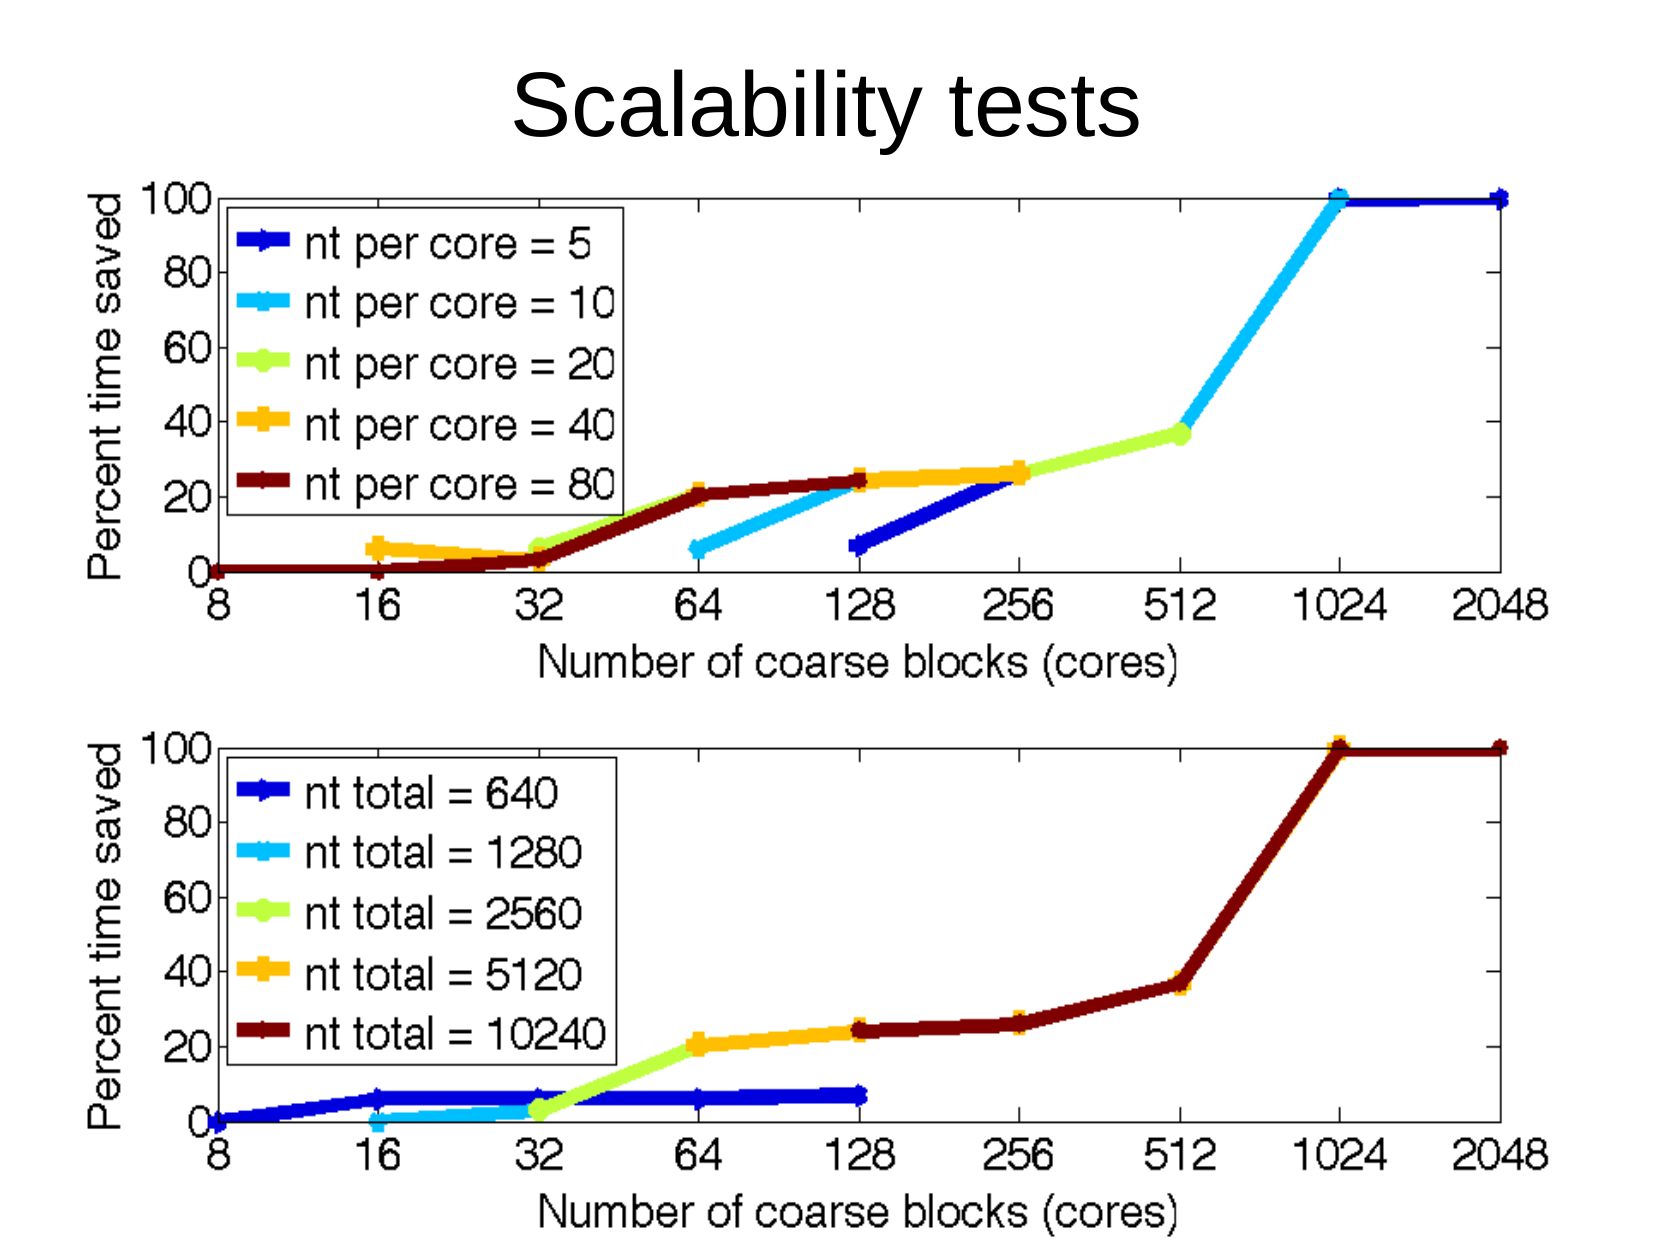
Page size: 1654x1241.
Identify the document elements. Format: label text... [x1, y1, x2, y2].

picture [4, 112, 1654, 1241]
title Scalability tests [82, 42, 1571, 168]
